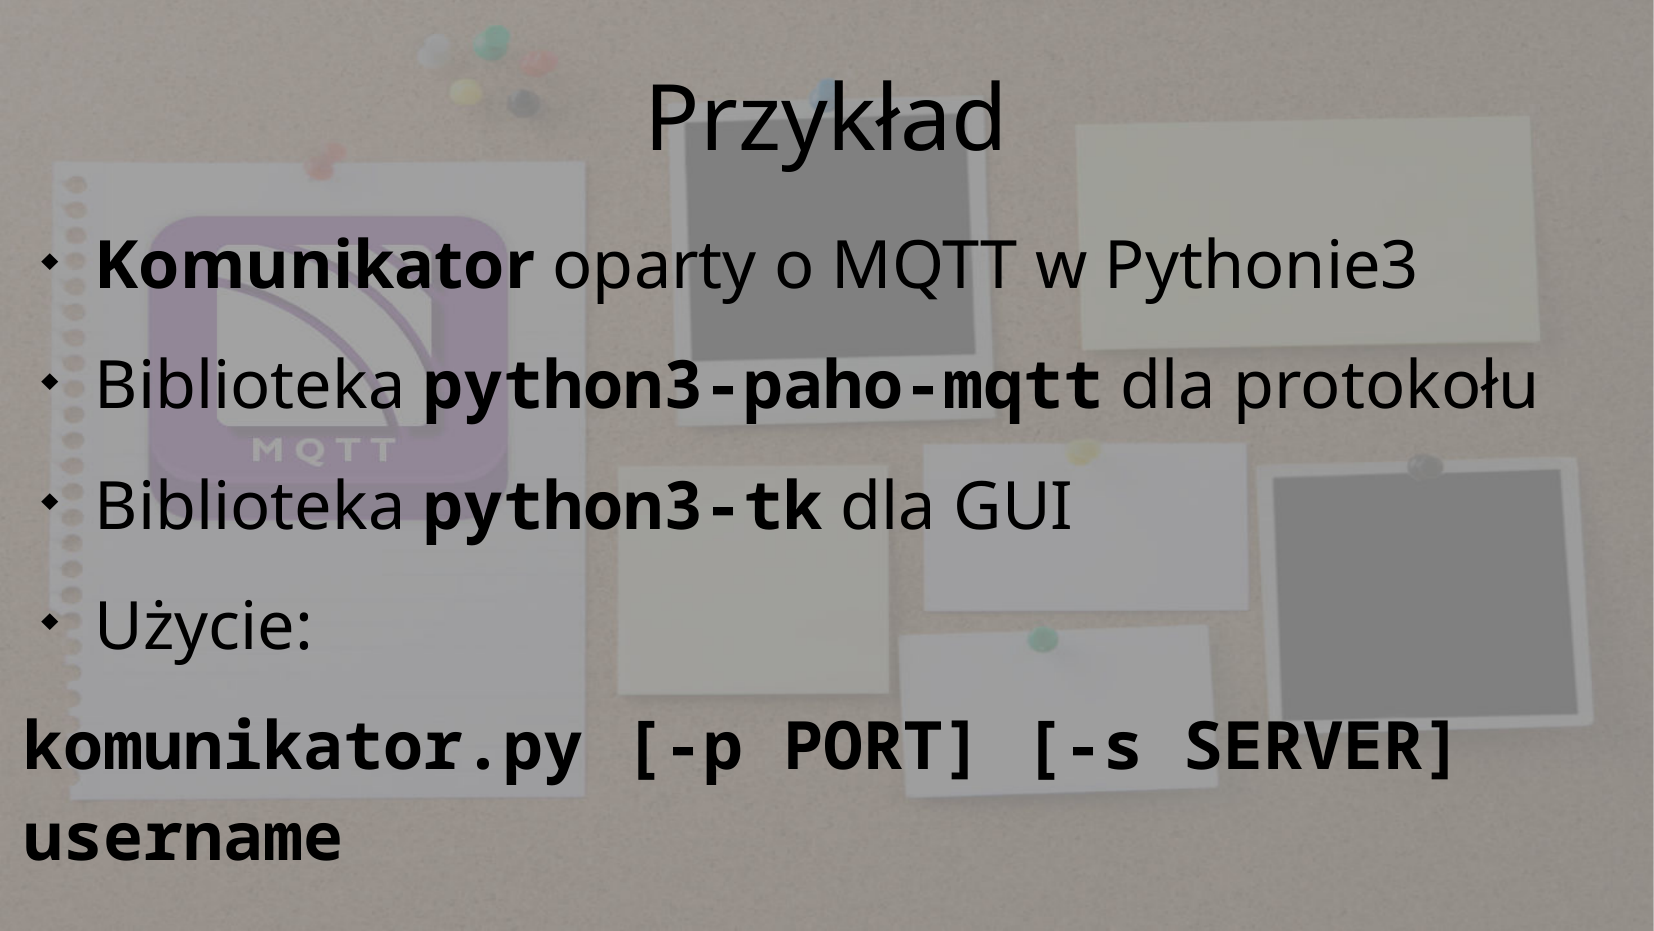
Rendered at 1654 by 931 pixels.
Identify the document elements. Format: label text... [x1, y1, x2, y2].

picture [0, 0, 1654, 931]
list Komunikator oparty o MQTT w Pythonie3 Biblioteka python3-paho-mqtt dla protokołu Biblioteka python3-tk dla GUI Użycie: komunikator.py [-p PORT] [-s SERVER] username [23, 217, 1630, 910]
title Przykład [82, 37, 1571, 193]
